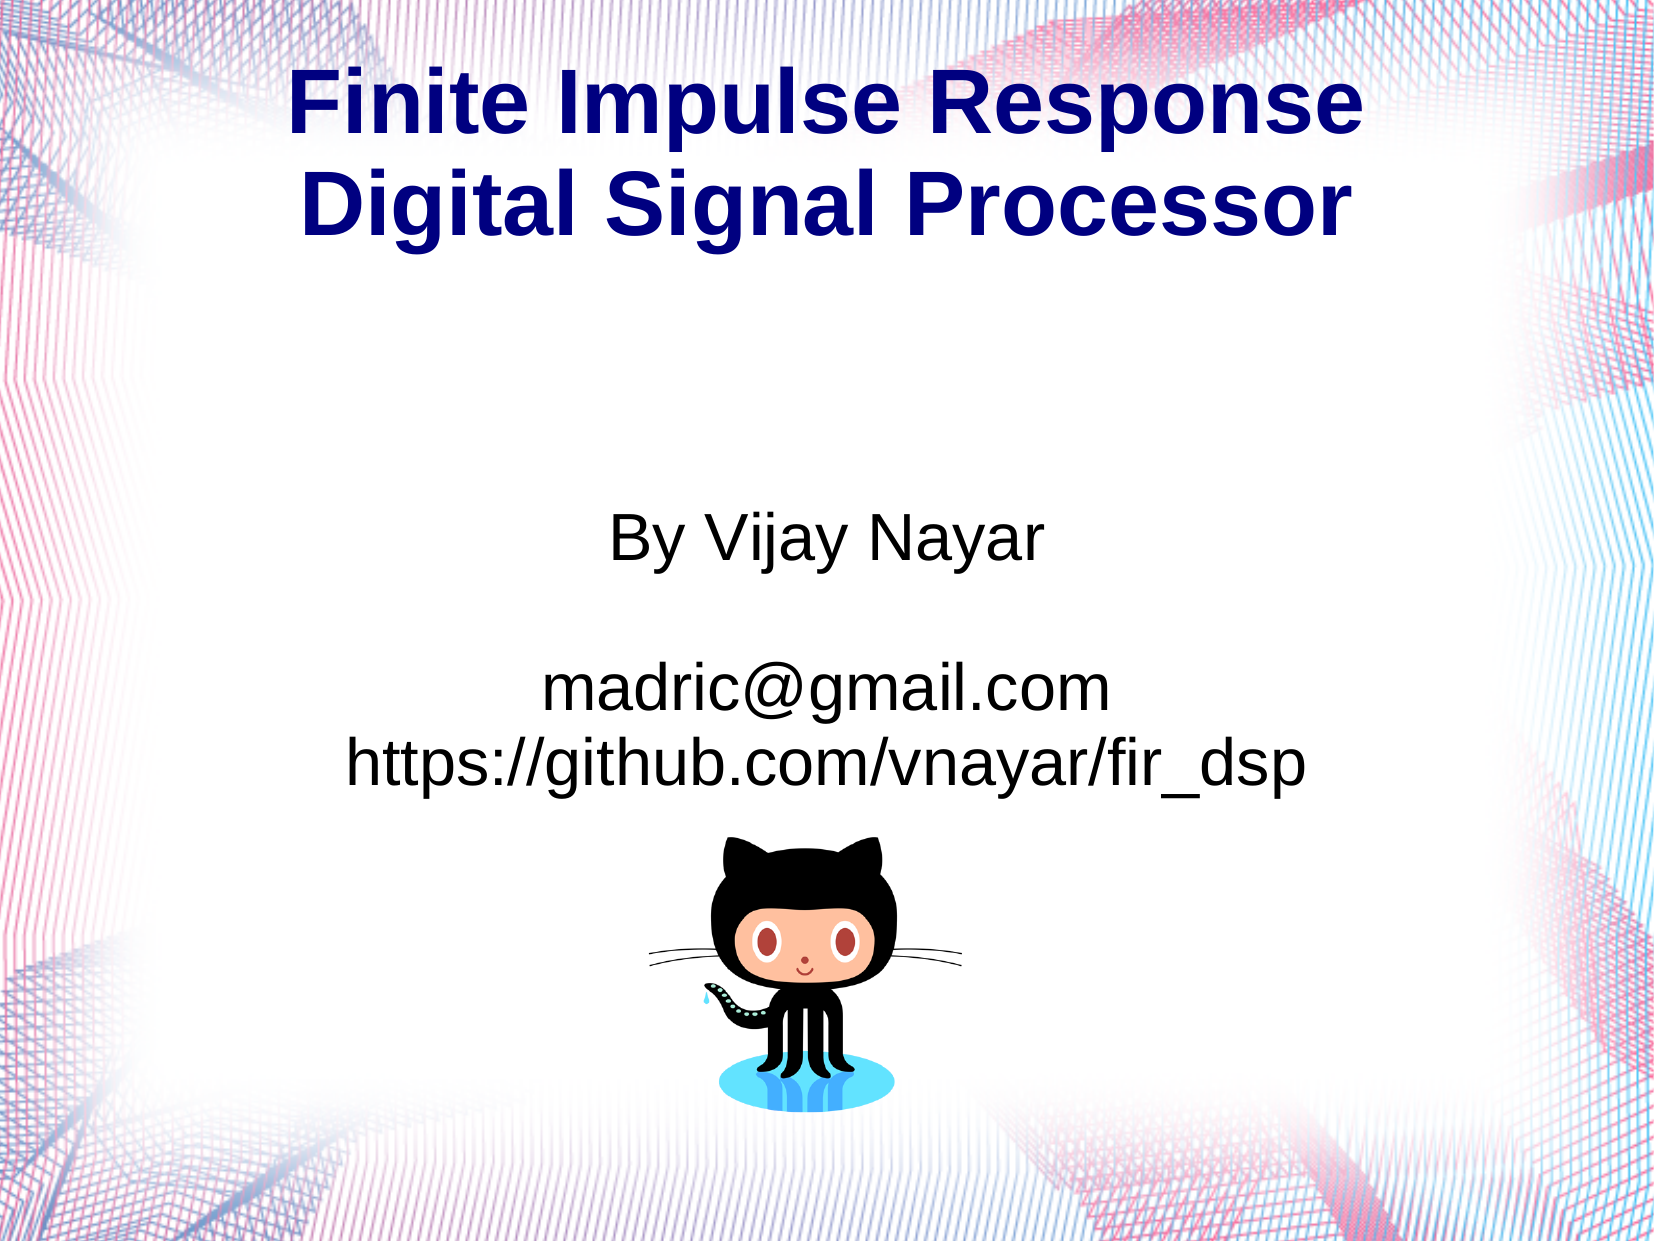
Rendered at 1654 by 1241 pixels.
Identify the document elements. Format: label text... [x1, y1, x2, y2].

title Finite Impulse Response Digital Signal Processor [82, 49, 1571, 257]
picture [0, 0, 1654, 1241]
subtitle By Vijay Nayar madric@gmail.com https://github.com/vnayar/fir_dsp [82, 290, 1571, 1010]
